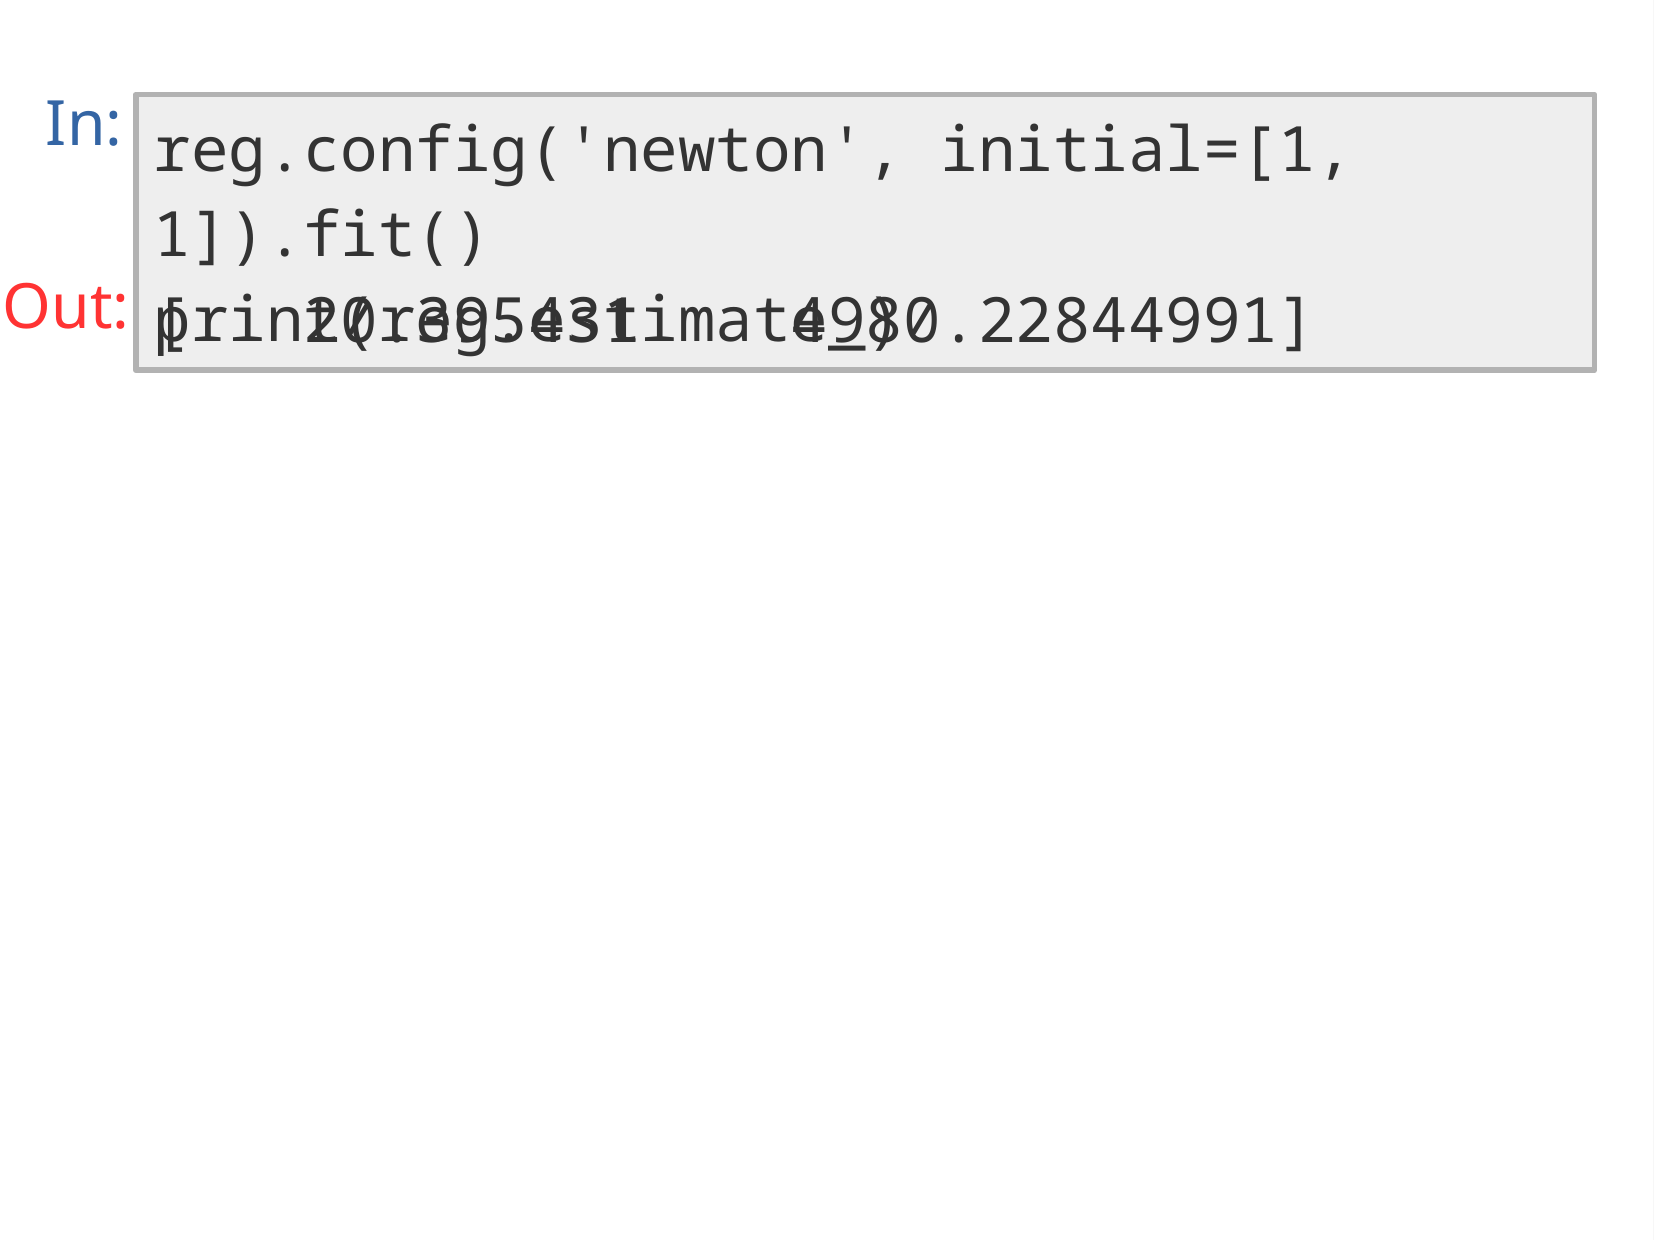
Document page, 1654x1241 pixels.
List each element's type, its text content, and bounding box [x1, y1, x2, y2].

title Out: [0, 226, 184, 381]
text_box [0, 0, 1654, 1241]
title In: [23, 43, 178, 198]
text_box reg.config('newton', initial=[1, 1]).fit() print(reg.estimate_) [135, 94, 1595, 249]
text_box [ 20.395431 4980.22844991] [135, 265, 1595, 350]
